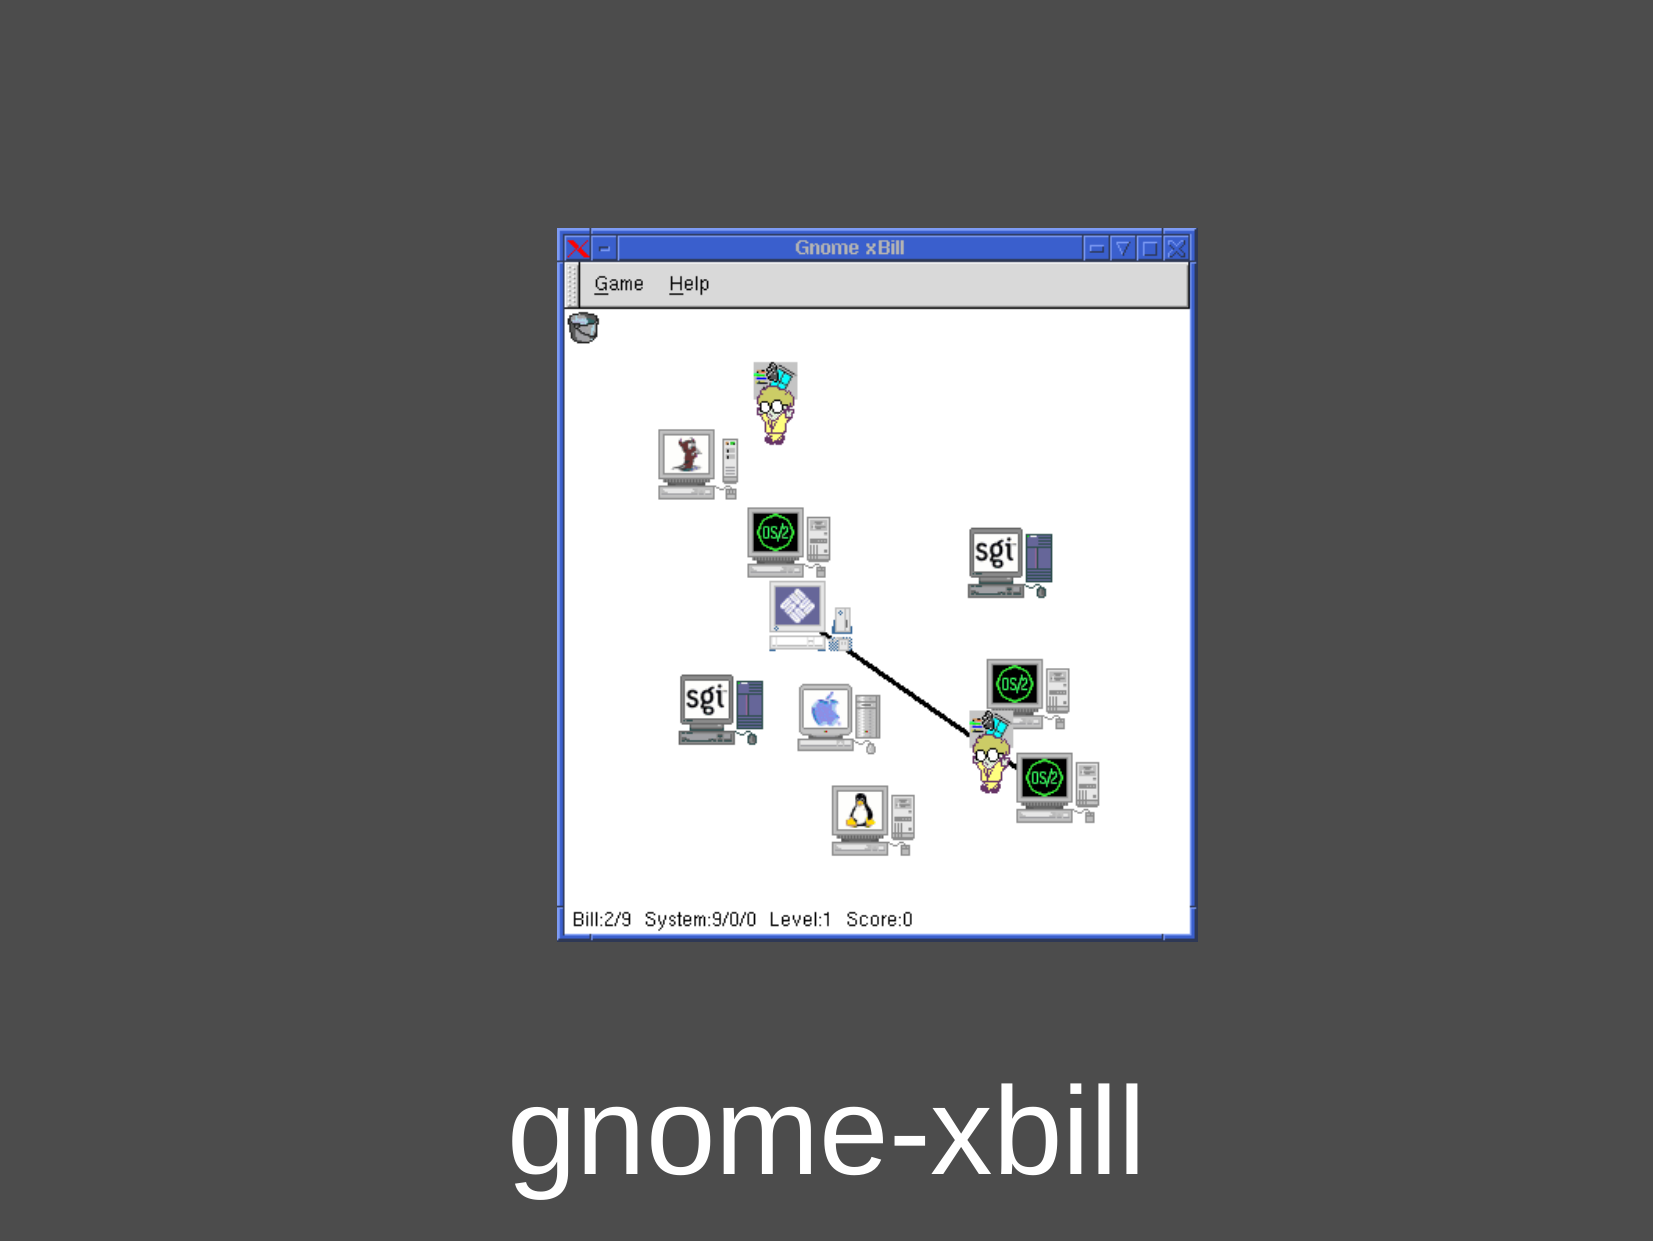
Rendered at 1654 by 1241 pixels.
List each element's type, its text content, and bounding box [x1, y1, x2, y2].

picture [557, 228, 1198, 943]
text_box gnome-xbill [492, 1053, 1161, 1209]
